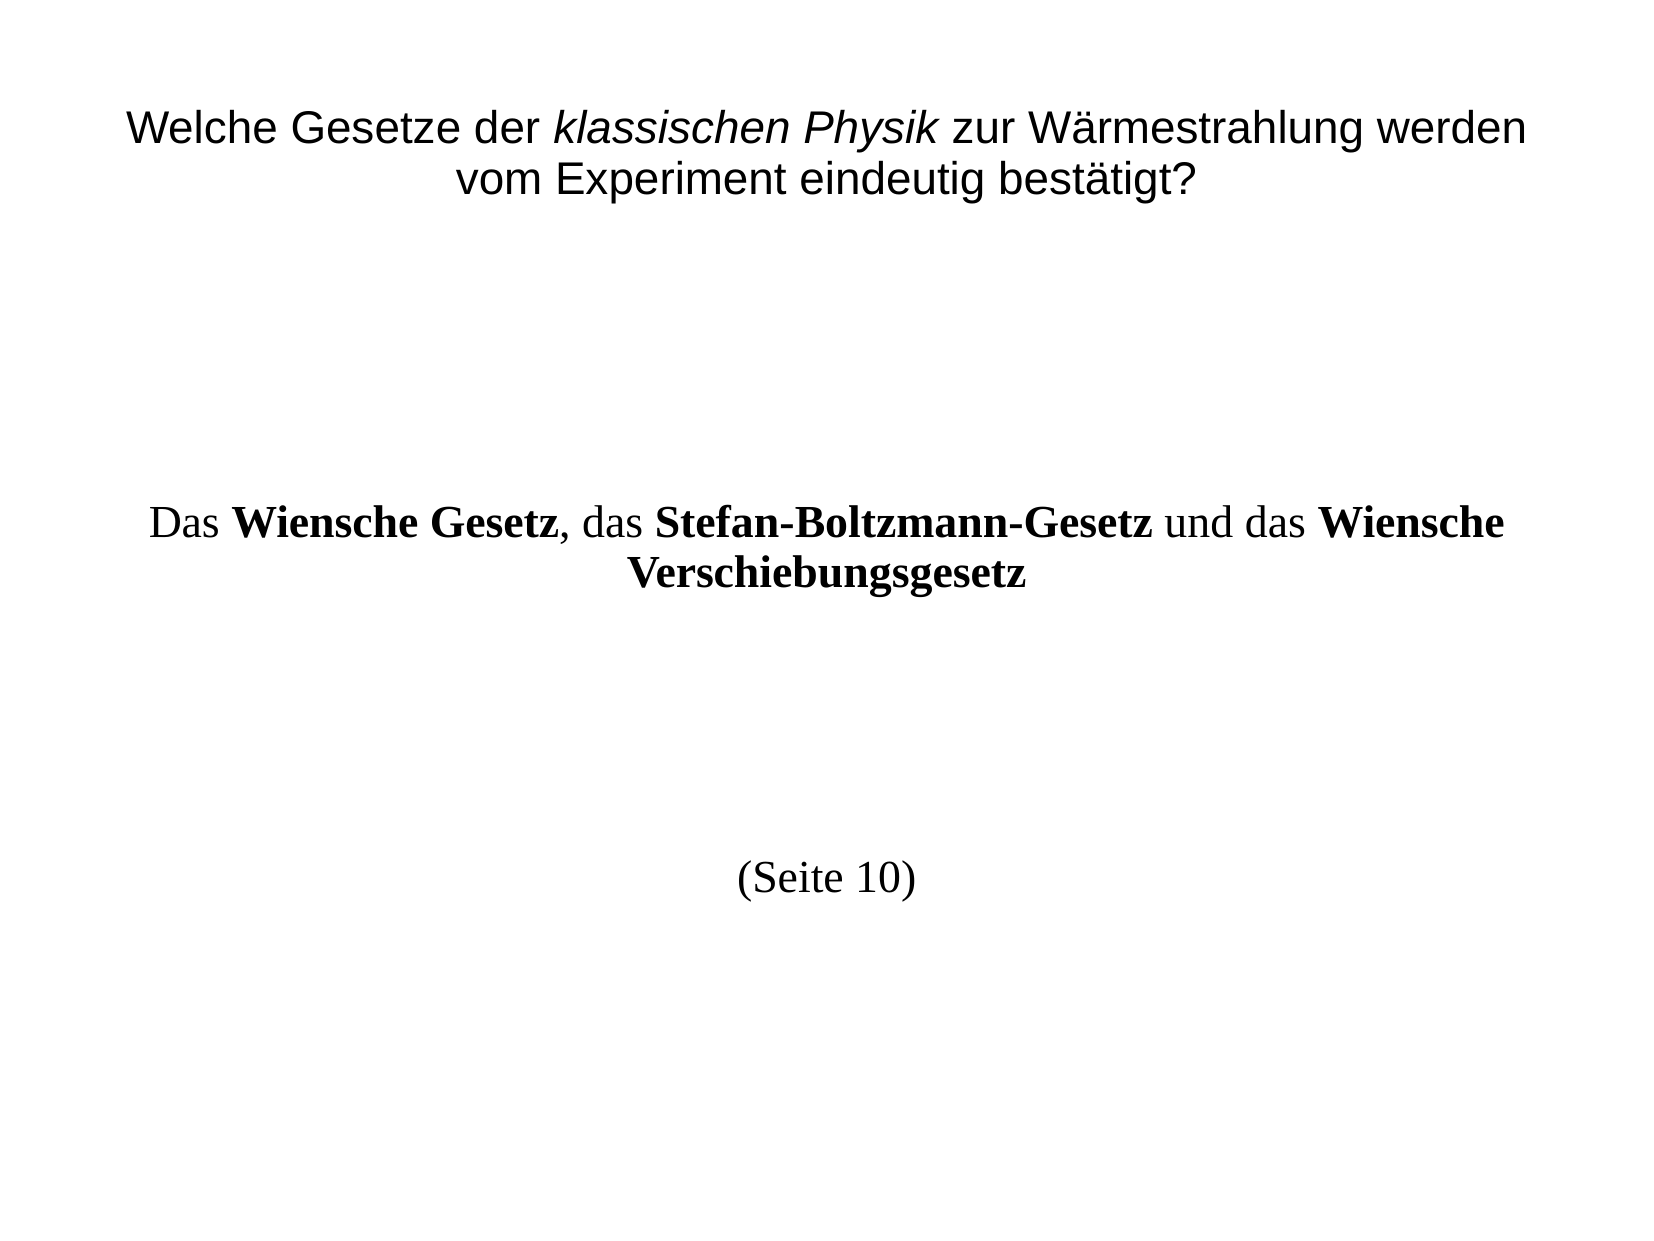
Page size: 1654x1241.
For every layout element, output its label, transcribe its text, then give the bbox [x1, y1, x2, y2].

subtitle Das Wiensche Gesetz, das Stefan-Boltzmann-Gesetz und das Wiensche Verschiebungsgesetz (Seite 10) [82, 290, 1571, 1109]
title Welche Gesetze der klassischen Physik zur Wärmestrahlung werden vom Experiment eindeutig bestätigt? [82, 49, 1571, 257]
